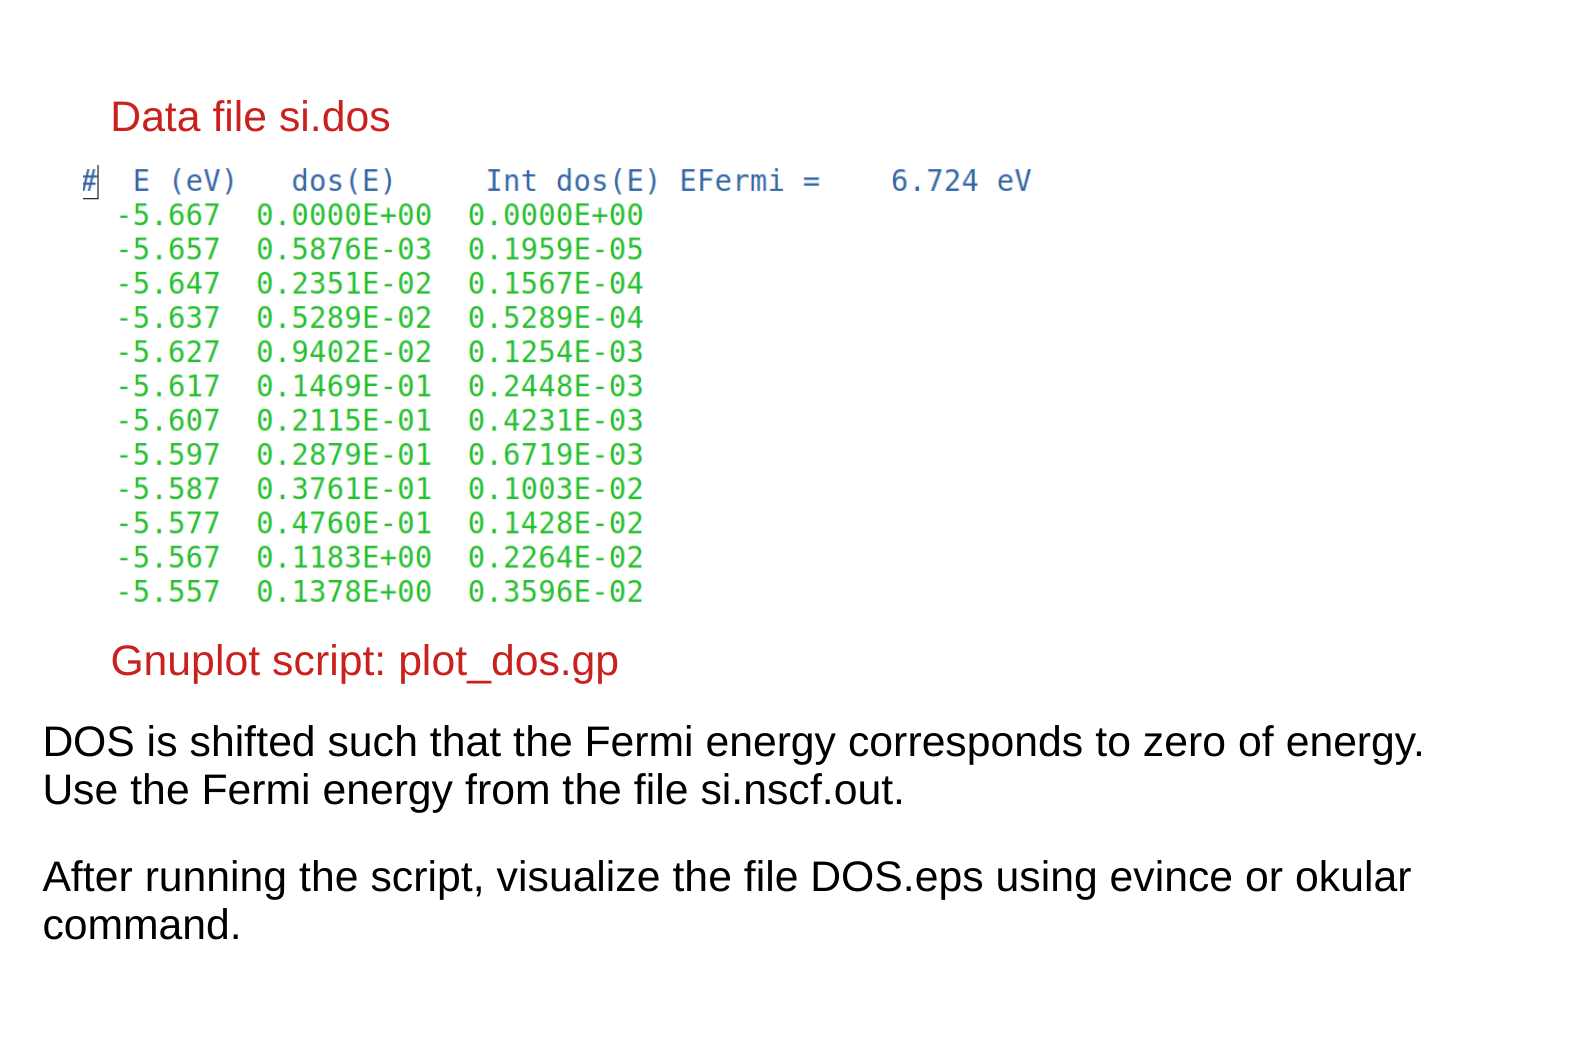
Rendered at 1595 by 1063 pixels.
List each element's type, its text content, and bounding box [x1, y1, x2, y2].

text_box DOS is shifted such that the Fermi energy corresponds to zero of energy. Use the Fermi energy from the file si.nscf.out. [27, 710, 1595, 845]
text_box After running the script, visualize the file DOS.eps using evince or okular command. [27, 845, 1595, 1046]
picture [83, 165, 1059, 607]
text_box Gnuplot script: plot_dos.gp [95, 628, 691, 692]
text_box Data file si.dos [95, 85, 895, 151]
